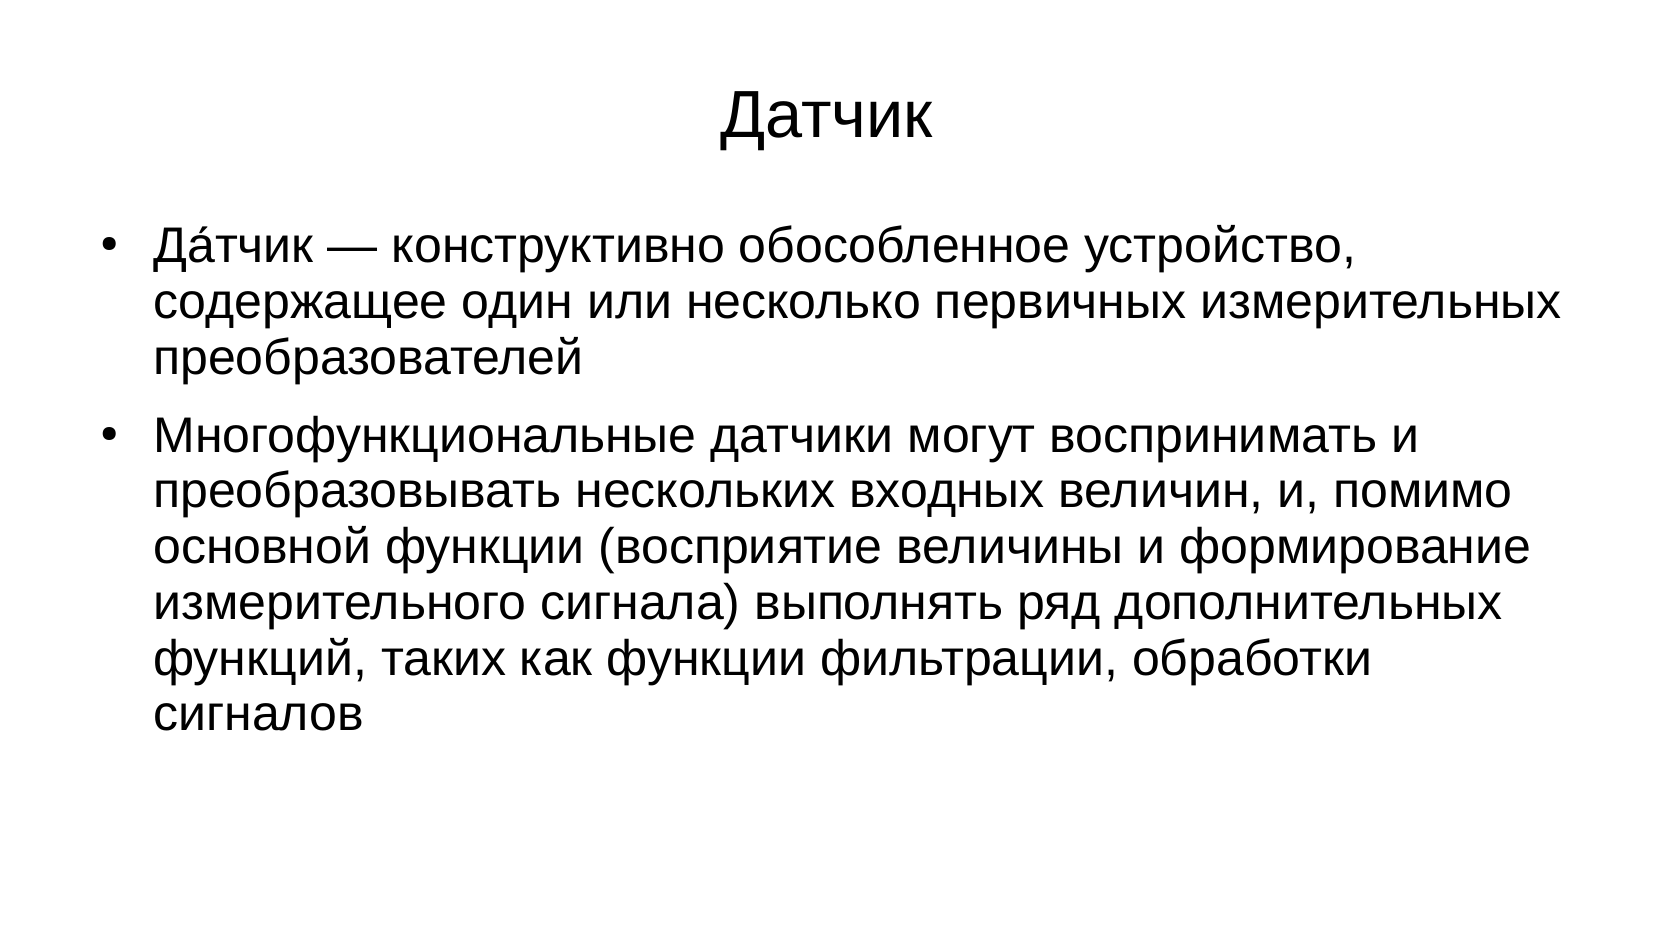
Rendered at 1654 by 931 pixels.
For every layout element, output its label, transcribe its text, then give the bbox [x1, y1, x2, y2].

list Да́тчик — конструктивно обособленное устройство, содержащее один или несколько первичных измерительных преобразователей Многофункциональные датчики могут воспринимать и преобразовывать нескольких входных величин, и, помимо основной функции (восприятие величины и формирование измерительного сигнала) выполнять ряд дополнительных функций, таких как функции фильтрации, обработки сигналов [82, 217, 1571, 758]
title Датчик [82, 37, 1571, 193]
